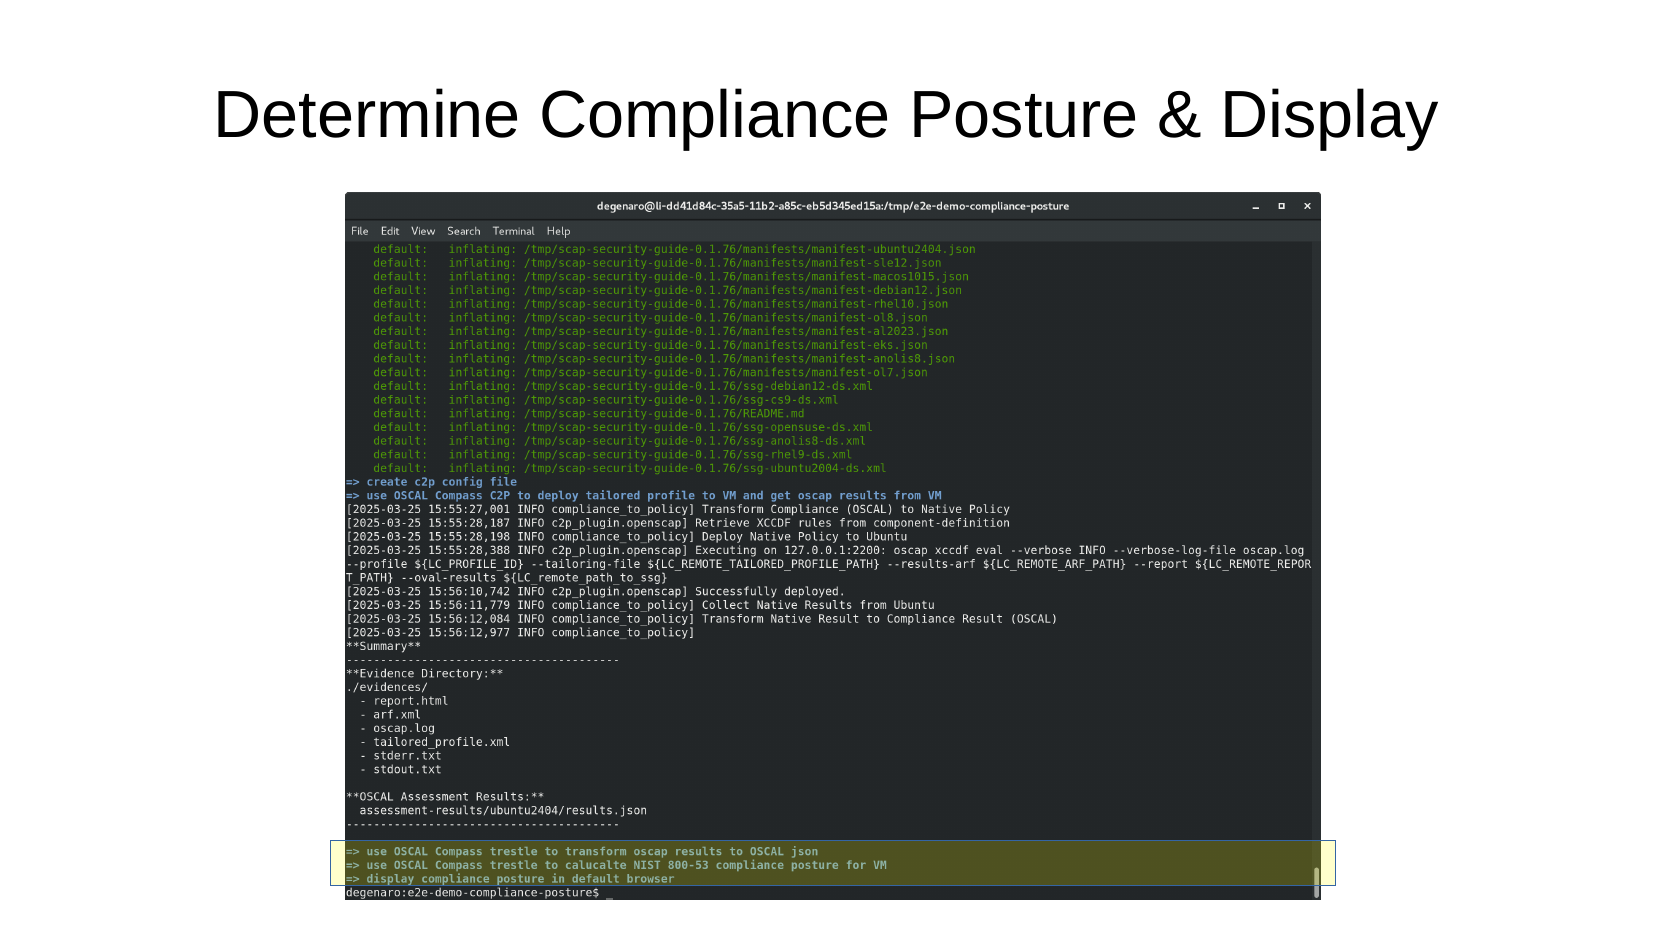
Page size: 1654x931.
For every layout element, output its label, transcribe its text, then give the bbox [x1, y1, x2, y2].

title Determine Compliance Posture & Display [82, 37, 1571, 193]
text_box [330, 840, 1336, 886]
picture [345, 886, 1321, 901]
picture [345, 192, 1321, 840]
